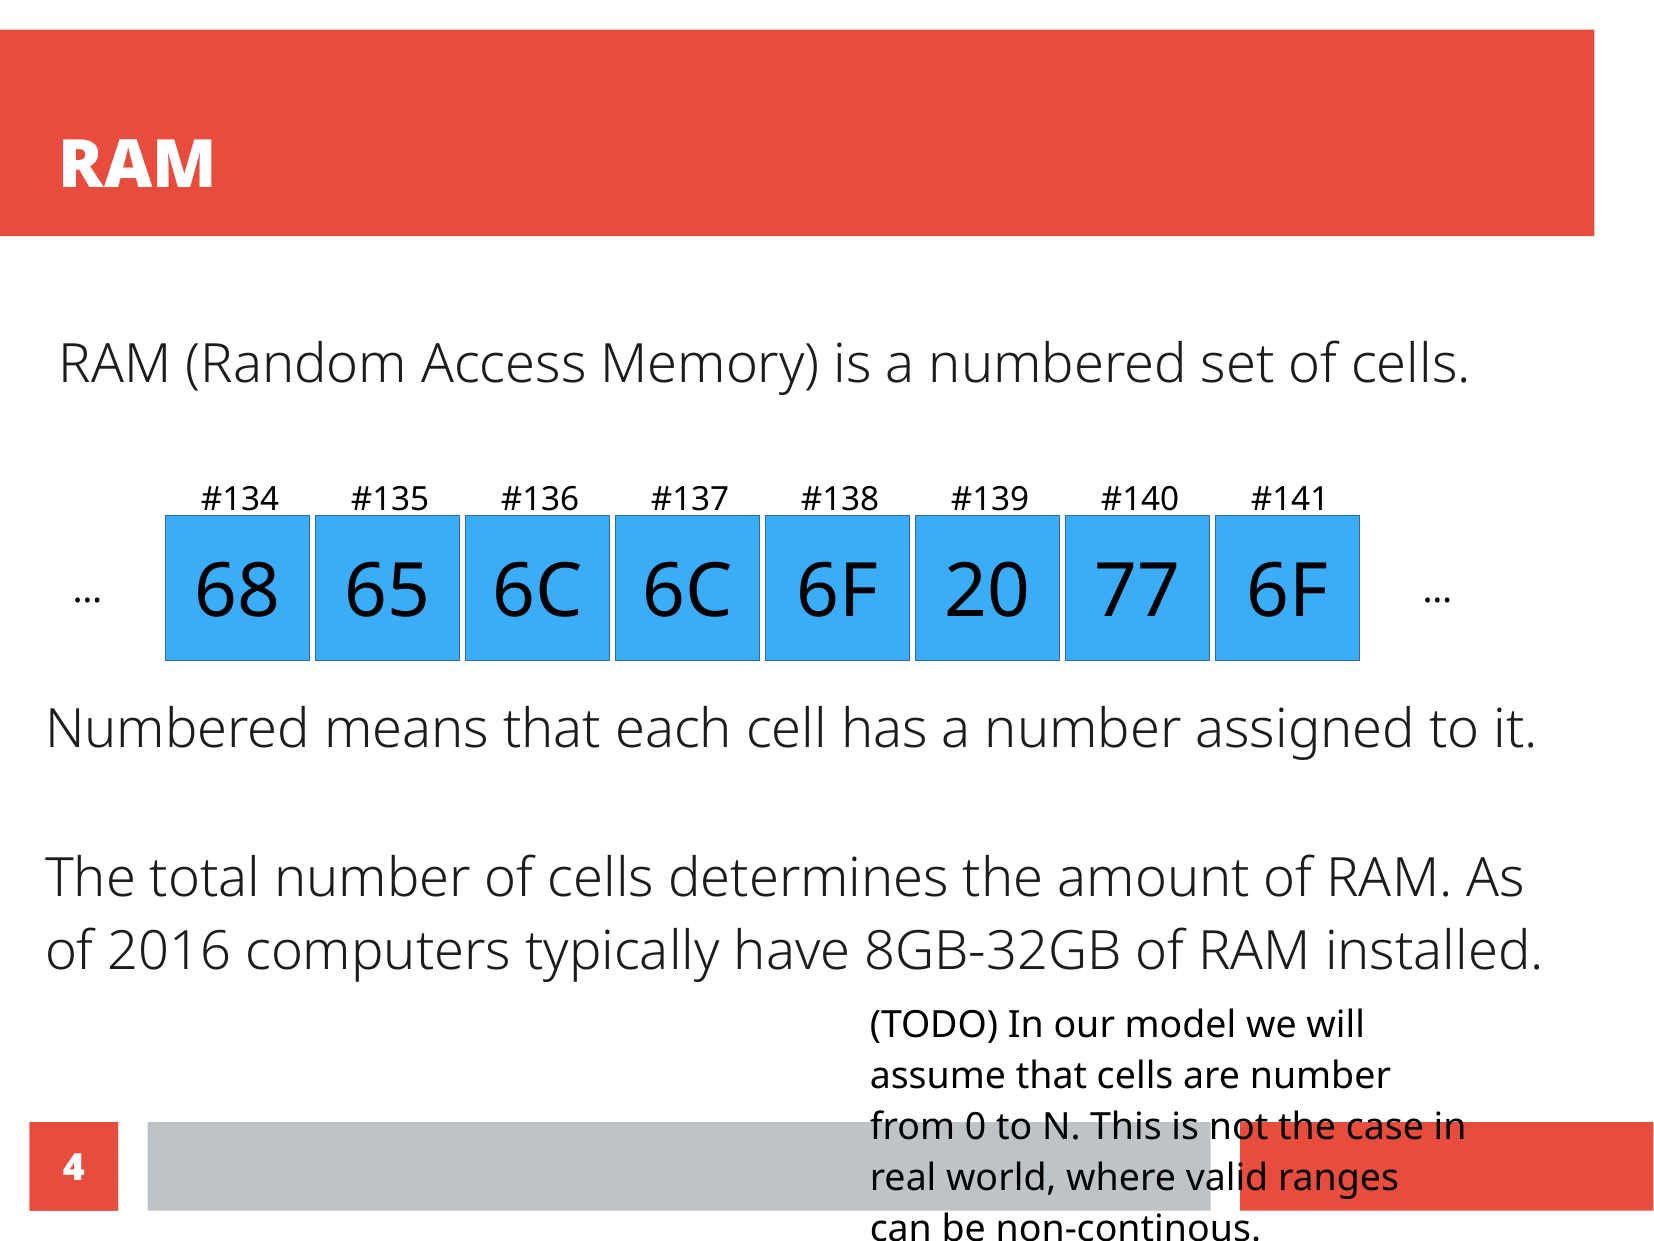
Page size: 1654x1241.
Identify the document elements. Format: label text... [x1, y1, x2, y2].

text_box #135 [316, 480, 465, 516]
text_box #138 [765, 480, 915, 516]
text_box #137 [616, 480, 765, 516]
text_box 6C [615, 516, 760, 661]
text_box Numbered means that each cell has a number assigned to it. The total number of cells determines the amount of RAM. As of 2016 computers typically have 8GB-32GB of RAM installed. [45, 690, 1561, 831]
text_box 20 [915, 516, 1060, 661]
text_box … [15, 515, 160, 661]
text_box 6F [1215, 516, 1360, 661]
text_box #140 [1065, 480, 1215, 516]
subtitle RAM (Random Access Memory) is a numbered set of cells. [59, 324, 1576, 466]
text_box #136 [465, 480, 616, 516]
text_box 65 [315, 516, 460, 661]
text_box 6C [465, 516, 610, 661]
text_box 6F [765, 516, 910, 661]
text_box #141 [1215, 480, 1366, 516]
text_box … [1365, 515, 1510, 661]
text_box #134 [165, 480, 316, 516]
text_box (TODO) In our model we will assume that cells are number from 0 to N. This is not the case in real world, where valid ranges can be non-continous. [855, 990, 1486, 1241]
text_box 68 [165, 516, 310, 661]
text_box 77 [1065, 516, 1210, 661]
text_box #139 [915, 480, 1065, 516]
title RAM [59, 59, 1595, 207]
